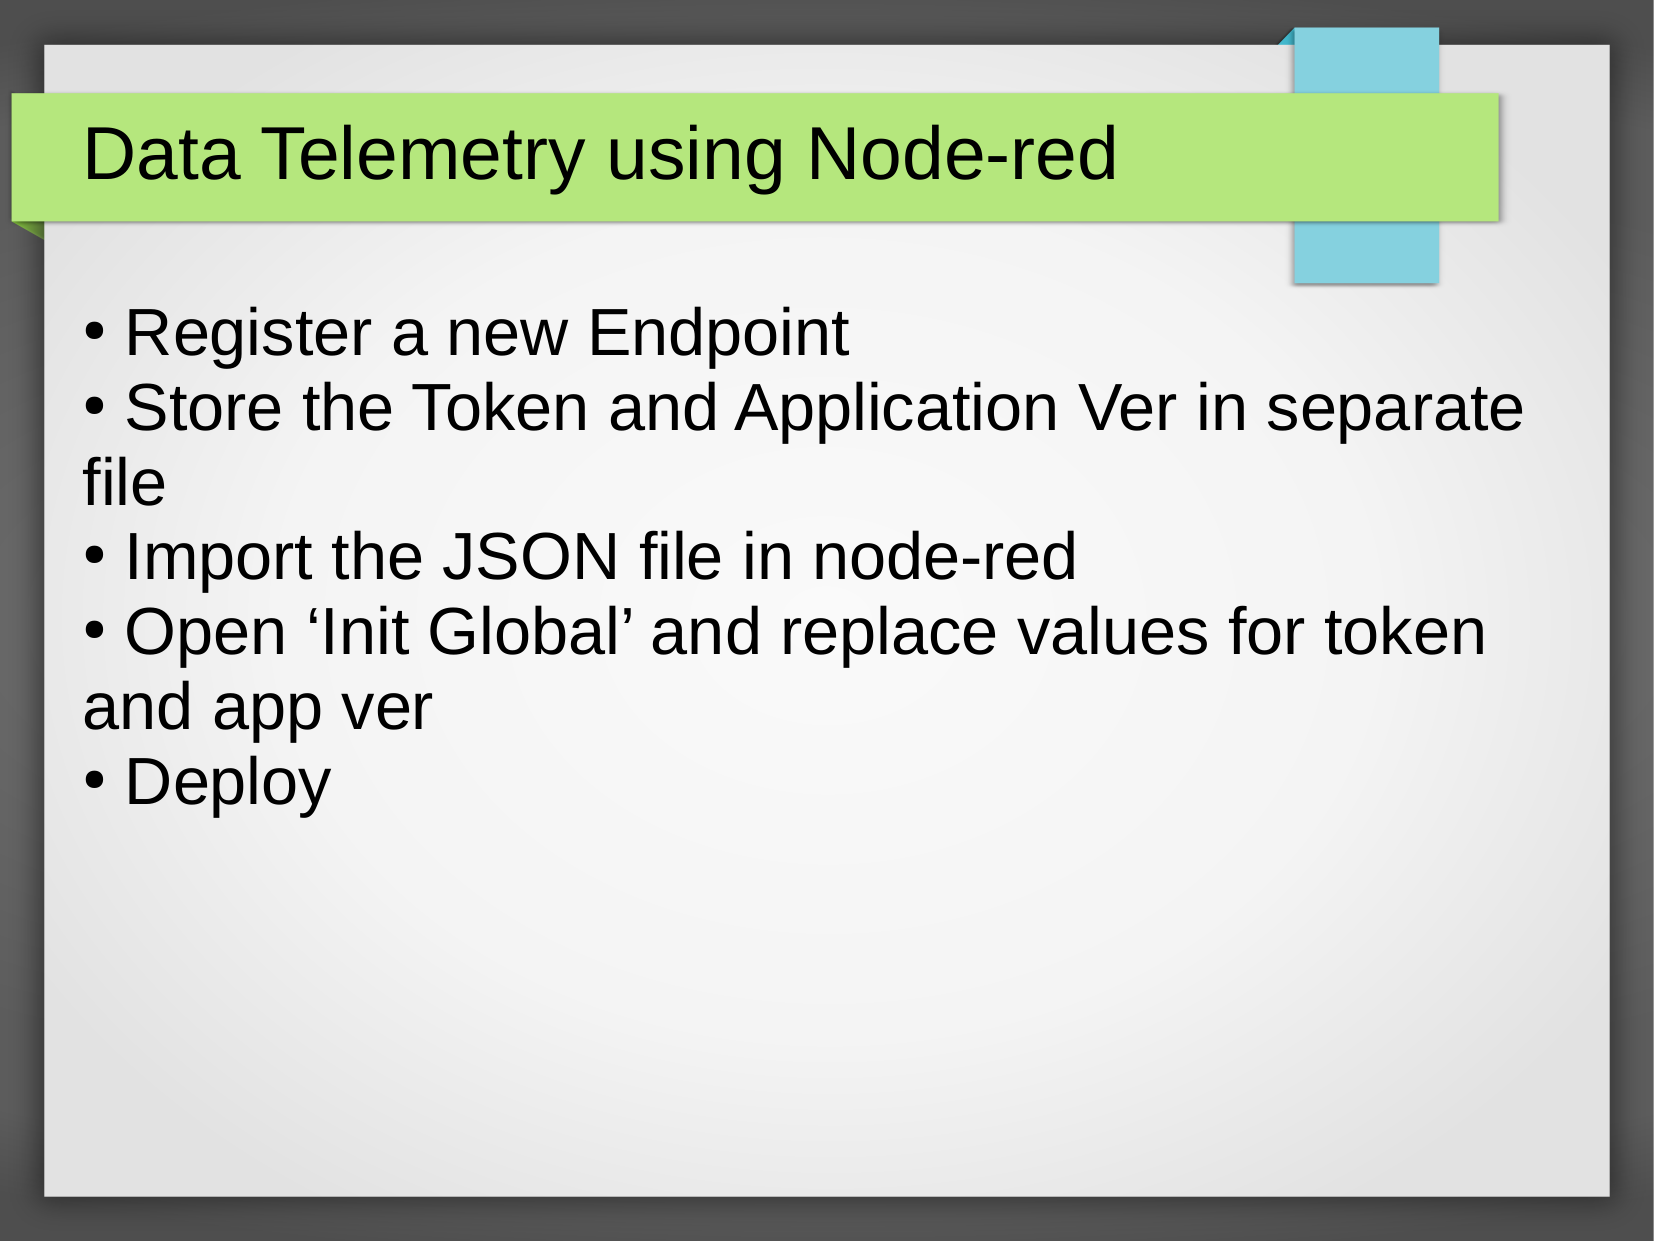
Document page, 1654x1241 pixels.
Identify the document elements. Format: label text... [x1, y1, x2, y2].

title Data Telemetry using Node-red [82, 94, 1264, 213]
subtitle Register a new Endpoint Store the Token and Application Ver in separate file Import the JSON file in node-red Open ‘Init Global’ and replace values for token and app ver Deploy [82, 295, 1571, 1015]
picture [0, 0, 1654, 1241]
